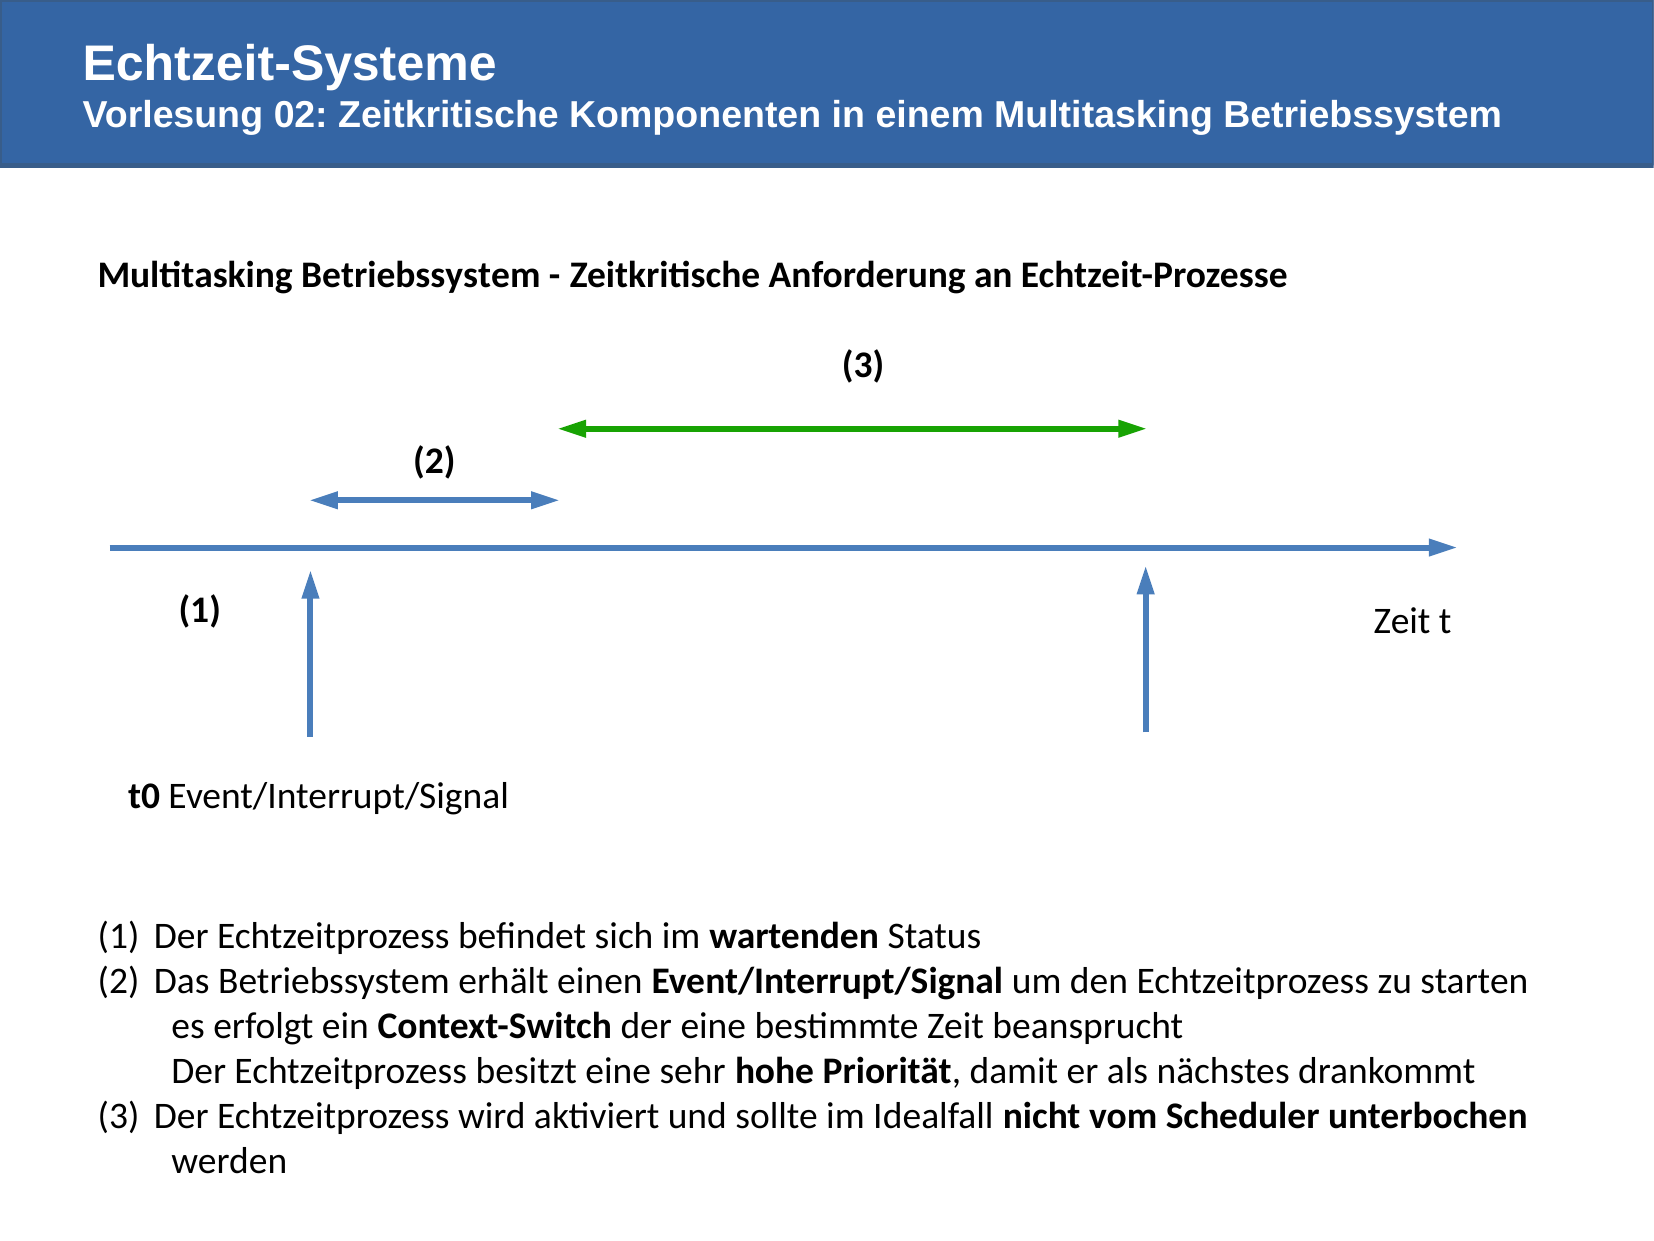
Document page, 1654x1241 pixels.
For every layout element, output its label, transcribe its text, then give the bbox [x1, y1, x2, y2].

text_box Der Echtzeitprozess befindet sich im wartenden Status Das Betriebssystem erhält einen Event/Interrupt/Signal um den Echtzeitprozess zu starten es erfolgt ein Context-Switch der eine bestimmte Zeit beansprucht Der Echtzeitprozess besitzt eine sehr hohe Priorität, damit er als nächstes drankommt Der Echtzeitprozess wird aktiviert und sollte im Idealfall nicht vom Scheduler unterbochen werden [82, 903, 1654, 1192]
title Echtzeit-Systeme Vorlesung 02: Zeitkritische Komponenten in einem Multitasking Betriebssystem [82, 29, 1571, 136]
text_box Zeit t [1358, 588, 1468, 649]
text_box (3) [826, 332, 901, 394]
text_box (2) [398, 428, 472, 490]
text_box (1) [163, 577, 237, 638]
text_box Multitasking Betriebssystem - Zeitkritische Anforderung an Echtzeit-Prozesse [83, 242, 1547, 302]
text_box t0 Event/Interrupt/Signal [113, 763, 538, 824]
